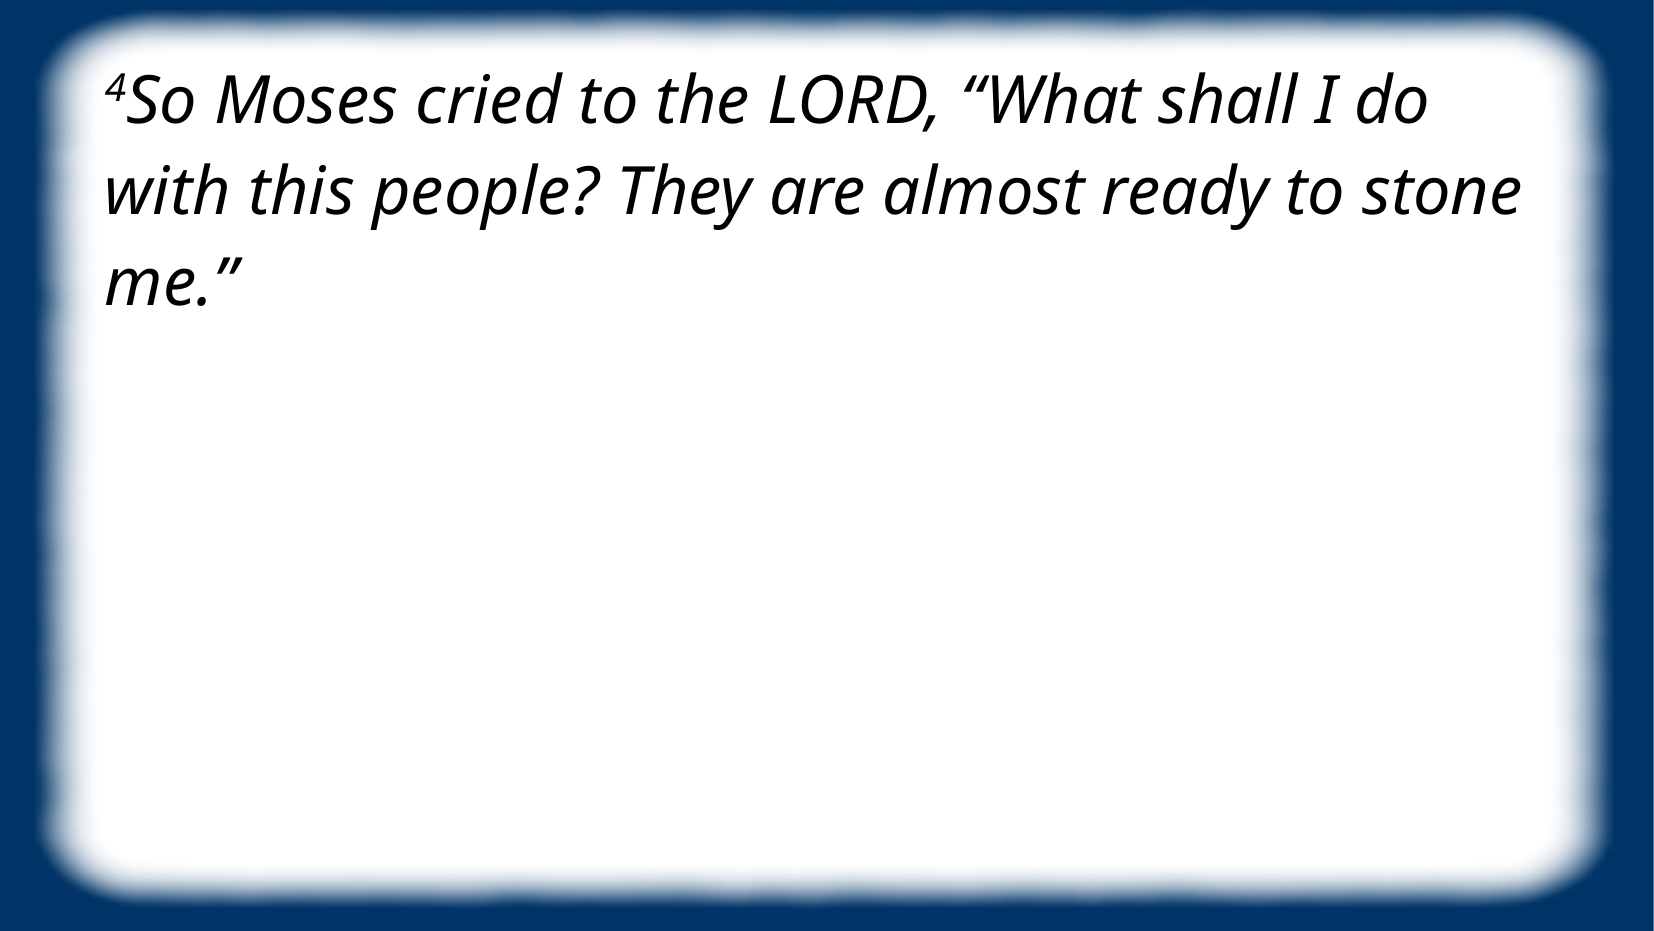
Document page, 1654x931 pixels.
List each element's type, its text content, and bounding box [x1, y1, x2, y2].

text_box 4So Moses cried to the LORD, “What shall I do with this people? They are almost ready to stone me.” [90, 45, 1561, 327]
picture [0, 0, 1654, 931]
